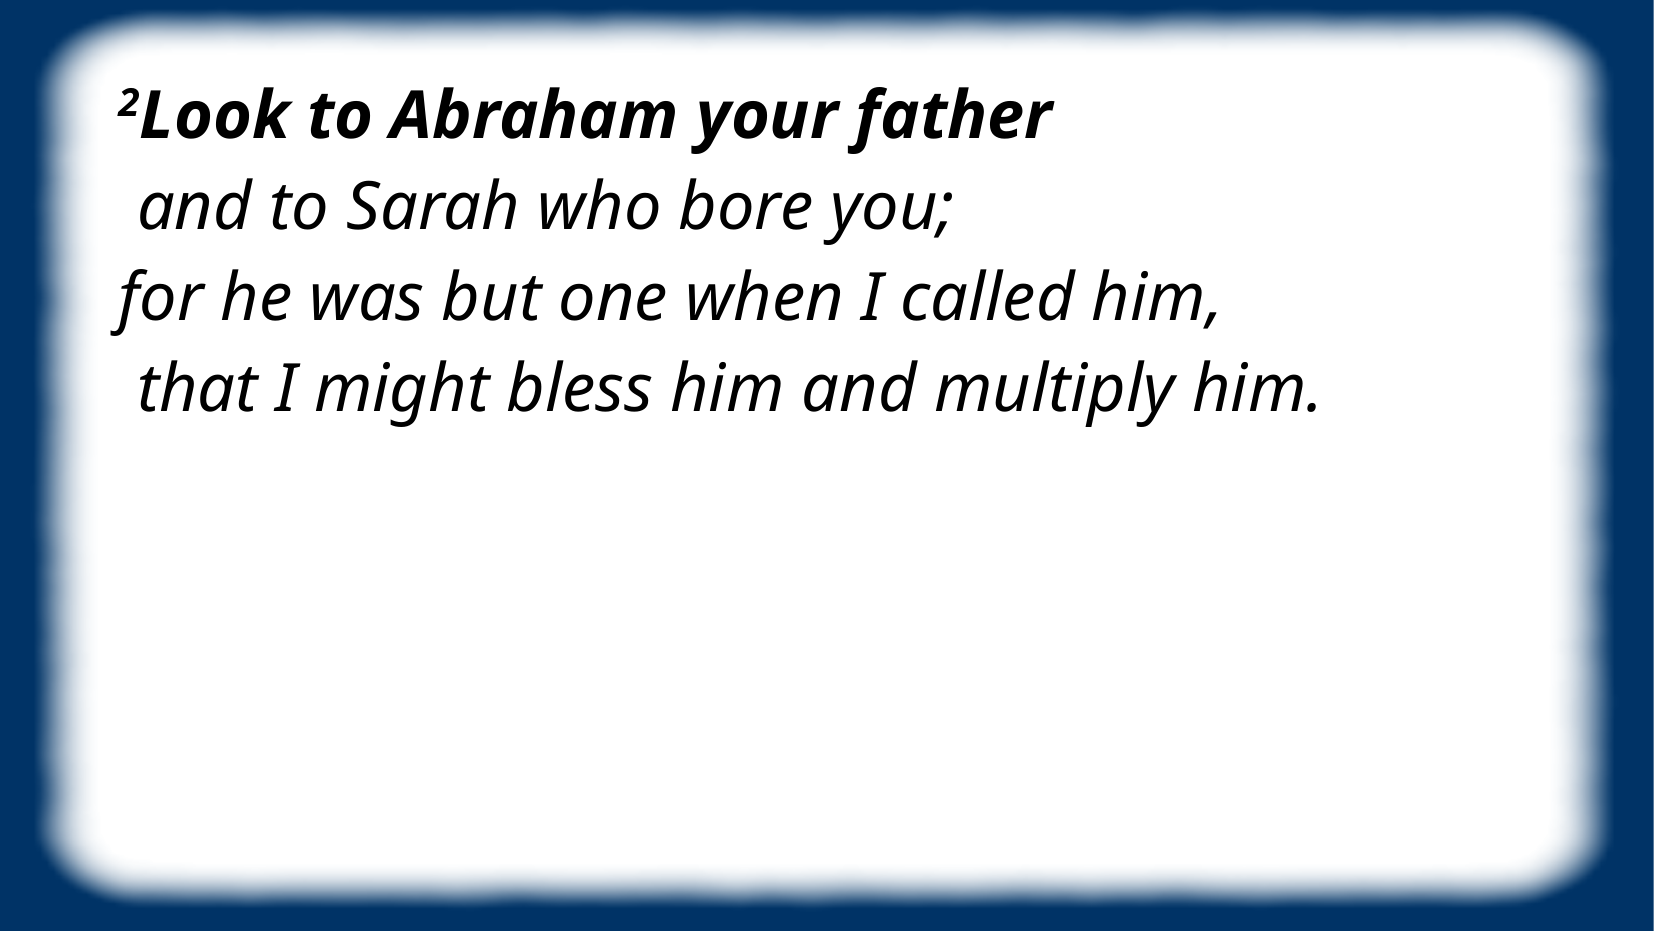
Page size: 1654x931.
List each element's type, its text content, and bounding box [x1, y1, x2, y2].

picture [0, 0, 1654, 931]
text_box 2Look to Abraham your father and to Sarah who bore you; for he was but one when I called him, that I might bless him and multiply him. [103, 60, 1529, 430]
